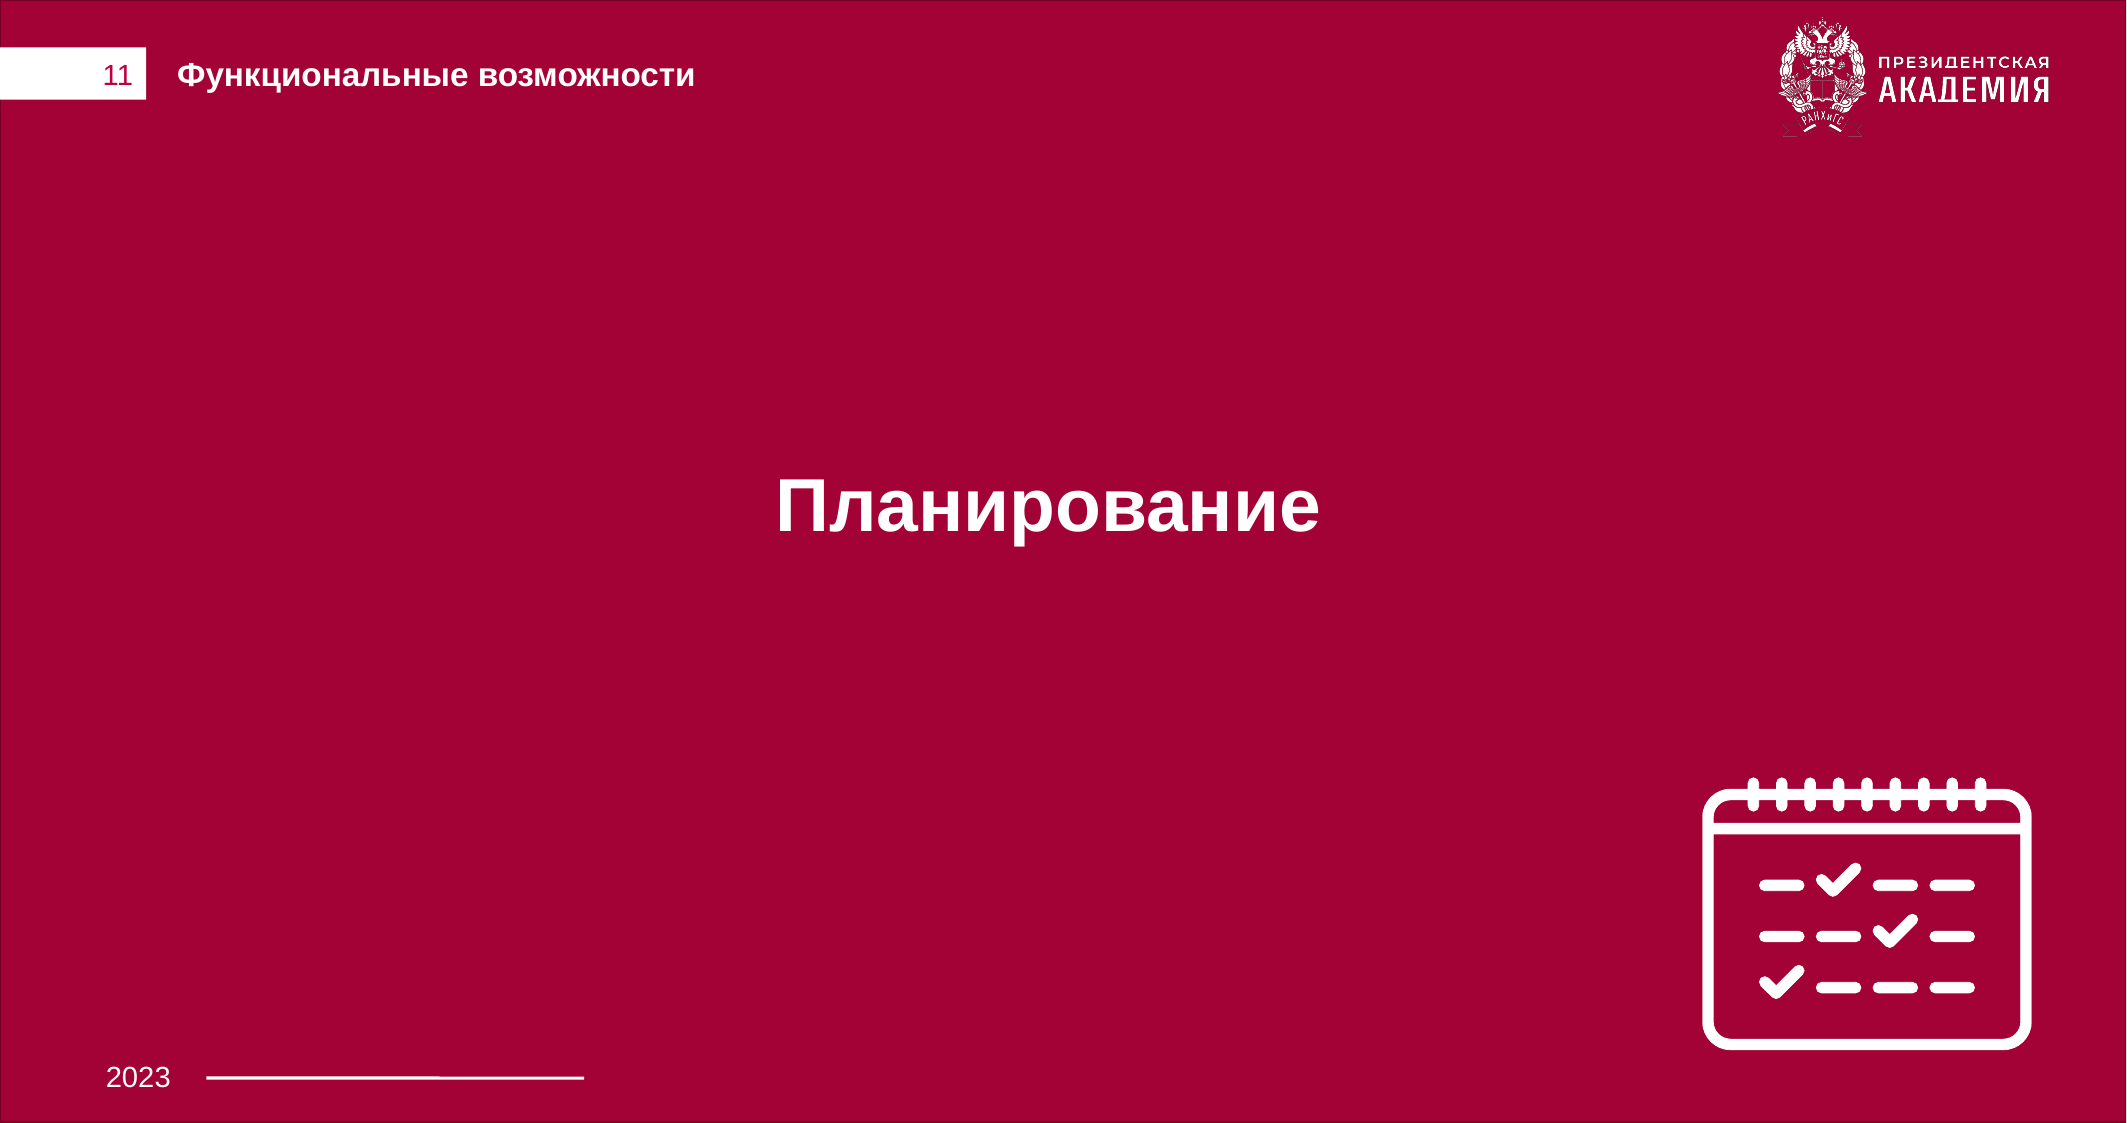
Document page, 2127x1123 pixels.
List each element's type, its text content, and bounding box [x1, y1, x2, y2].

slide_number <номер> [0, 43, 149, 104]
text_box Функциональные возможности [177, 43, 768, 103]
picture [1752, 0, 2073, 161]
subtitle Планирование [295, 442, 1802, 562]
picture [1702, 749, 2032, 1079]
